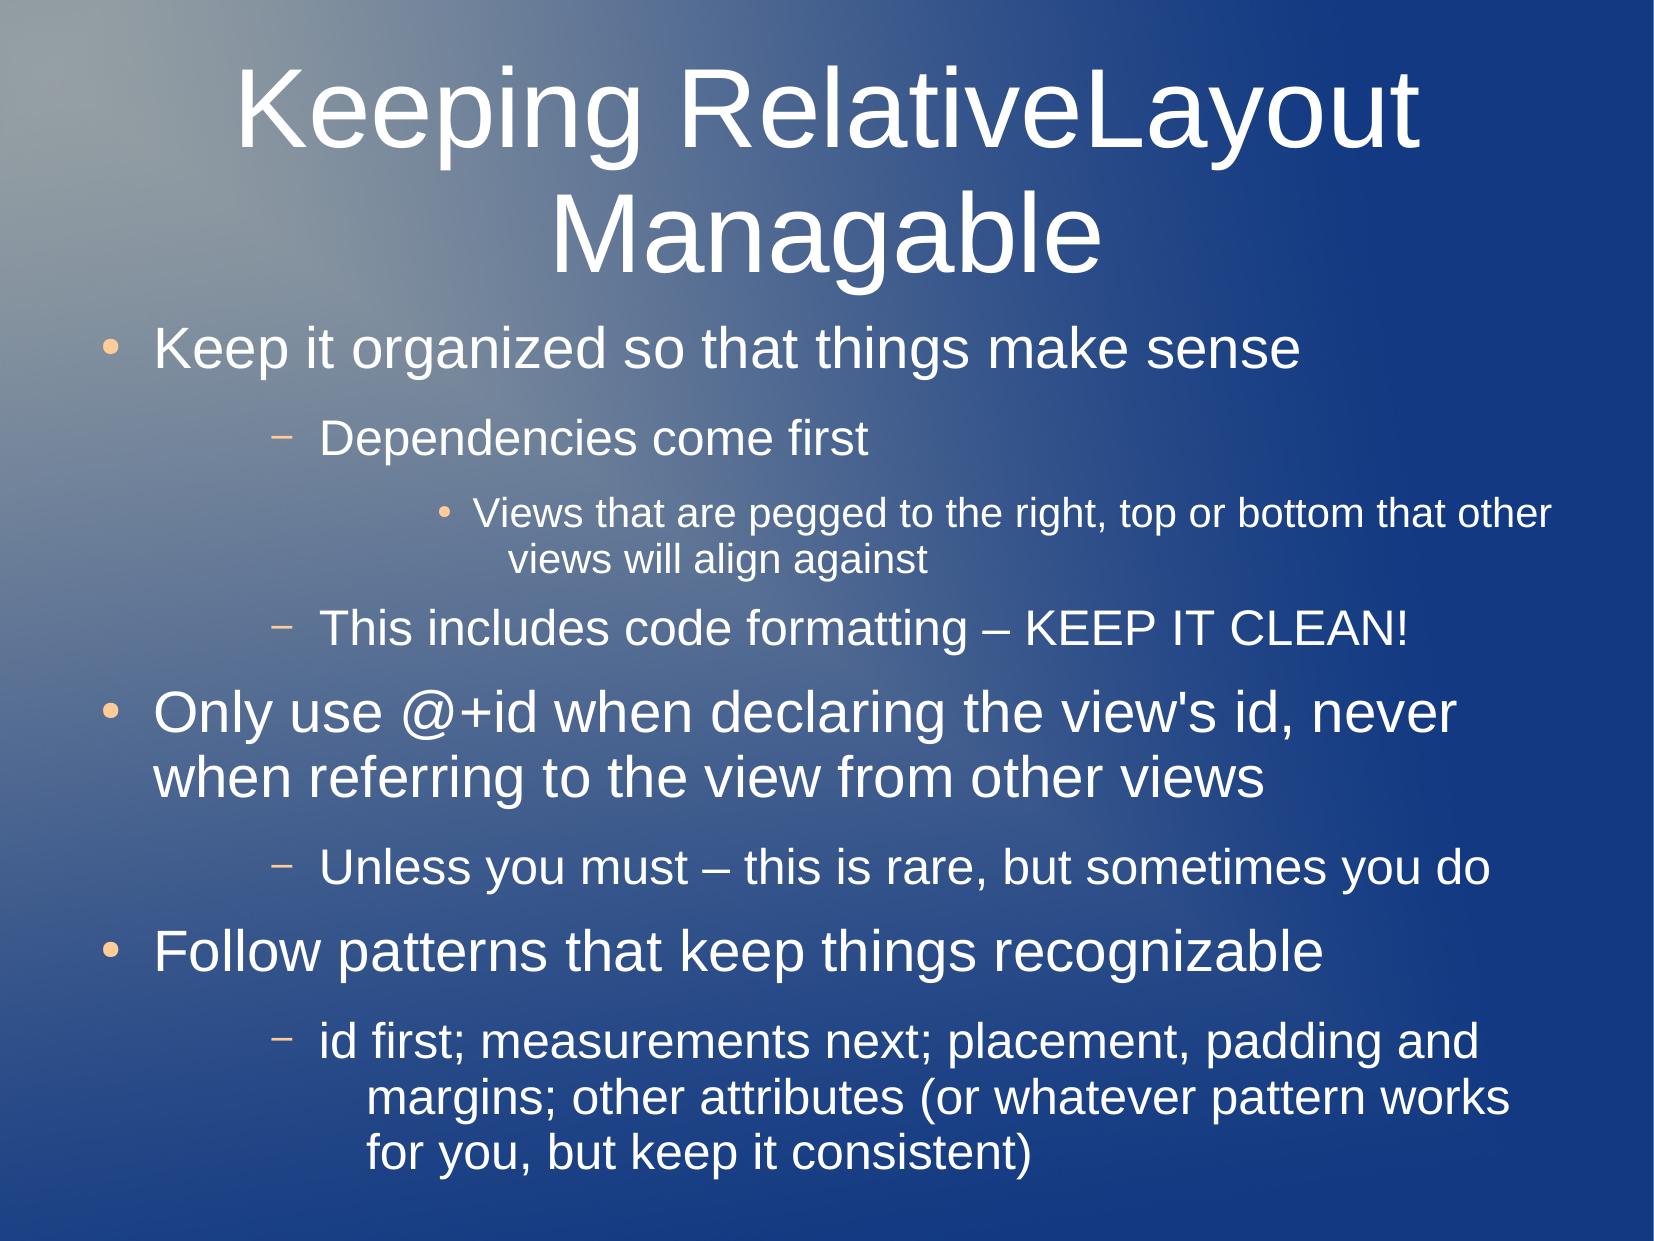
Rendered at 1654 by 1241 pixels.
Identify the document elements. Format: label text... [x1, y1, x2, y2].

list Keep it organized so that things make sense Dependencies come first Views that are pegged to the right, top or bottom that other views will align against This includes code formatting – KEEP IT CLEAN! Only use @+id when declaring the view's id, never when referring to the view from other views Unless you must – this is rare, but sometimes you do Follow patterns that keep things recognizable id first; measurements next; placement, padding and margins; other attributes (or whatever pattern works for you, but keep it consistent) [82, 315, 1571, 1186]
picture [0, 0, 1654, 1241]
title Keeping RelativeLayout Managable [82, 45, 1571, 298]
